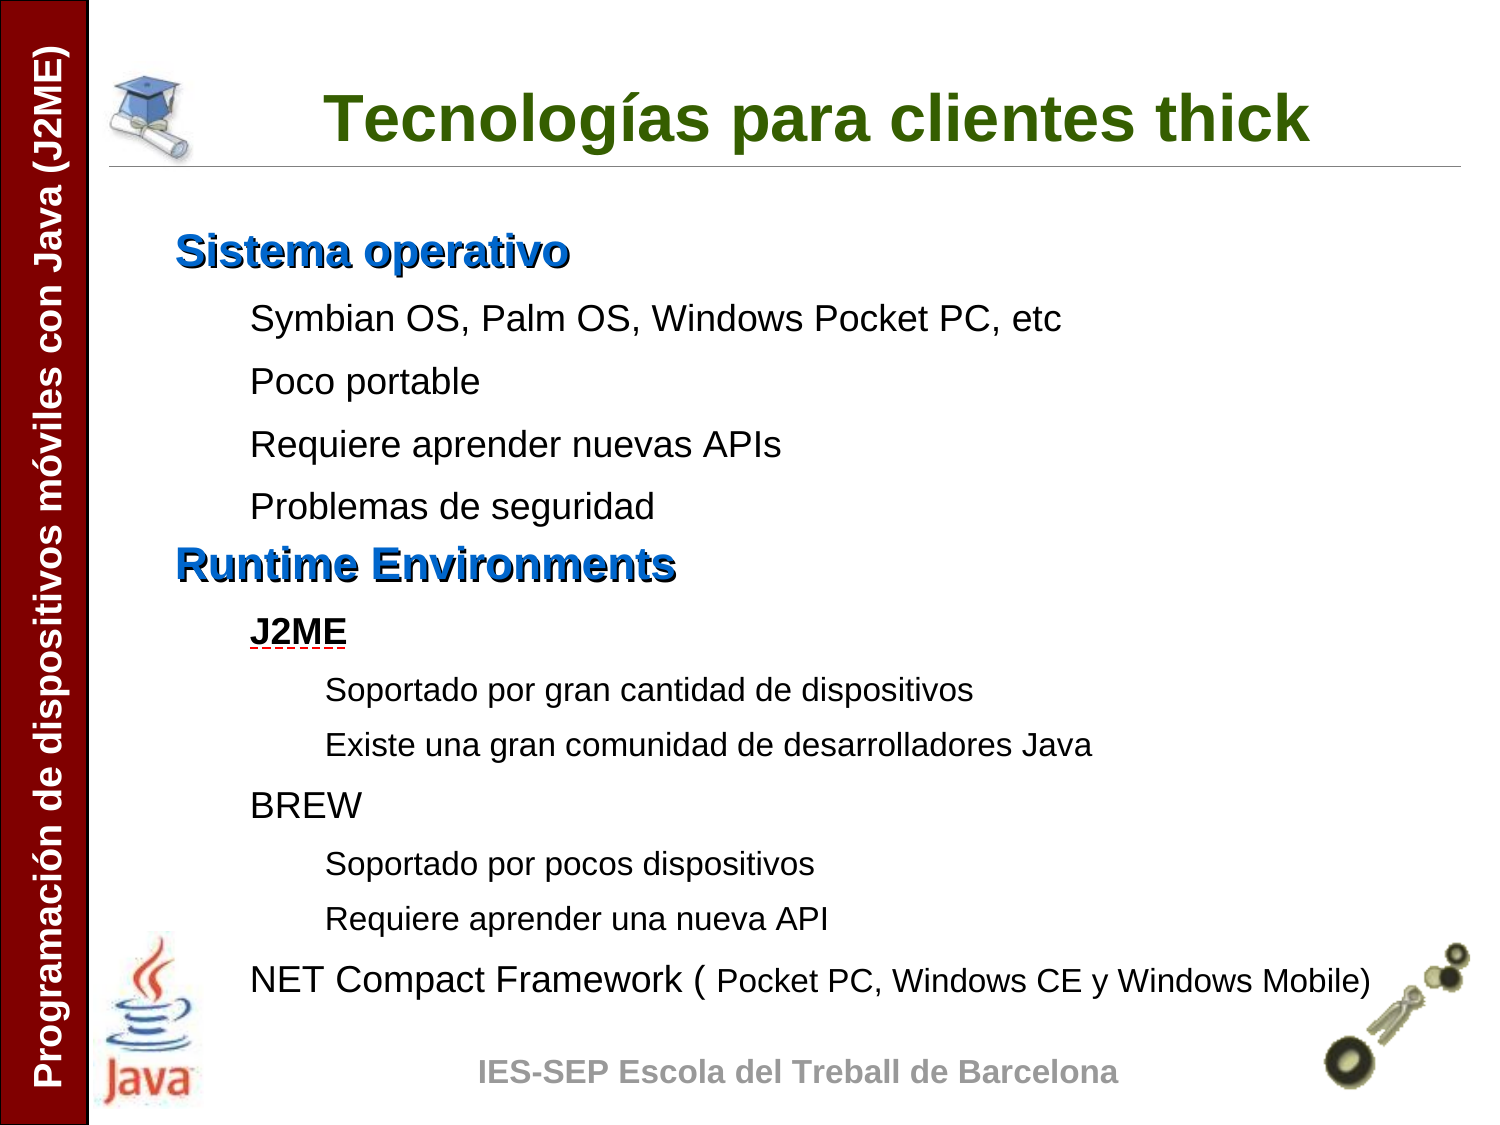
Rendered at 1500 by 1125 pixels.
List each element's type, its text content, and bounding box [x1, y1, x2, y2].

picture [1322, 939, 1471, 1094]
title Tecnologías para clientes thick [211, 75, 1424, 163]
picture [93, 931, 204, 1109]
list Sistema operativo Symbian OS, Palm OS, Windows Pocket PC, etc Poco portable Requiere aprender nuevas APIs Problemas de seguridad Runtime Environments J2ME Soportado por gran cantidad de dispositivos Existe una gran comunidad de desarrolladores Java BREW Soportado por pocos dispositivos Requiere aprender una nueva API NET Compact Framework ( Pocket PC, Windows CE y Windows Mobile) [174, 224, 1451, 1001]
picture [93, 61, 206, 174]
